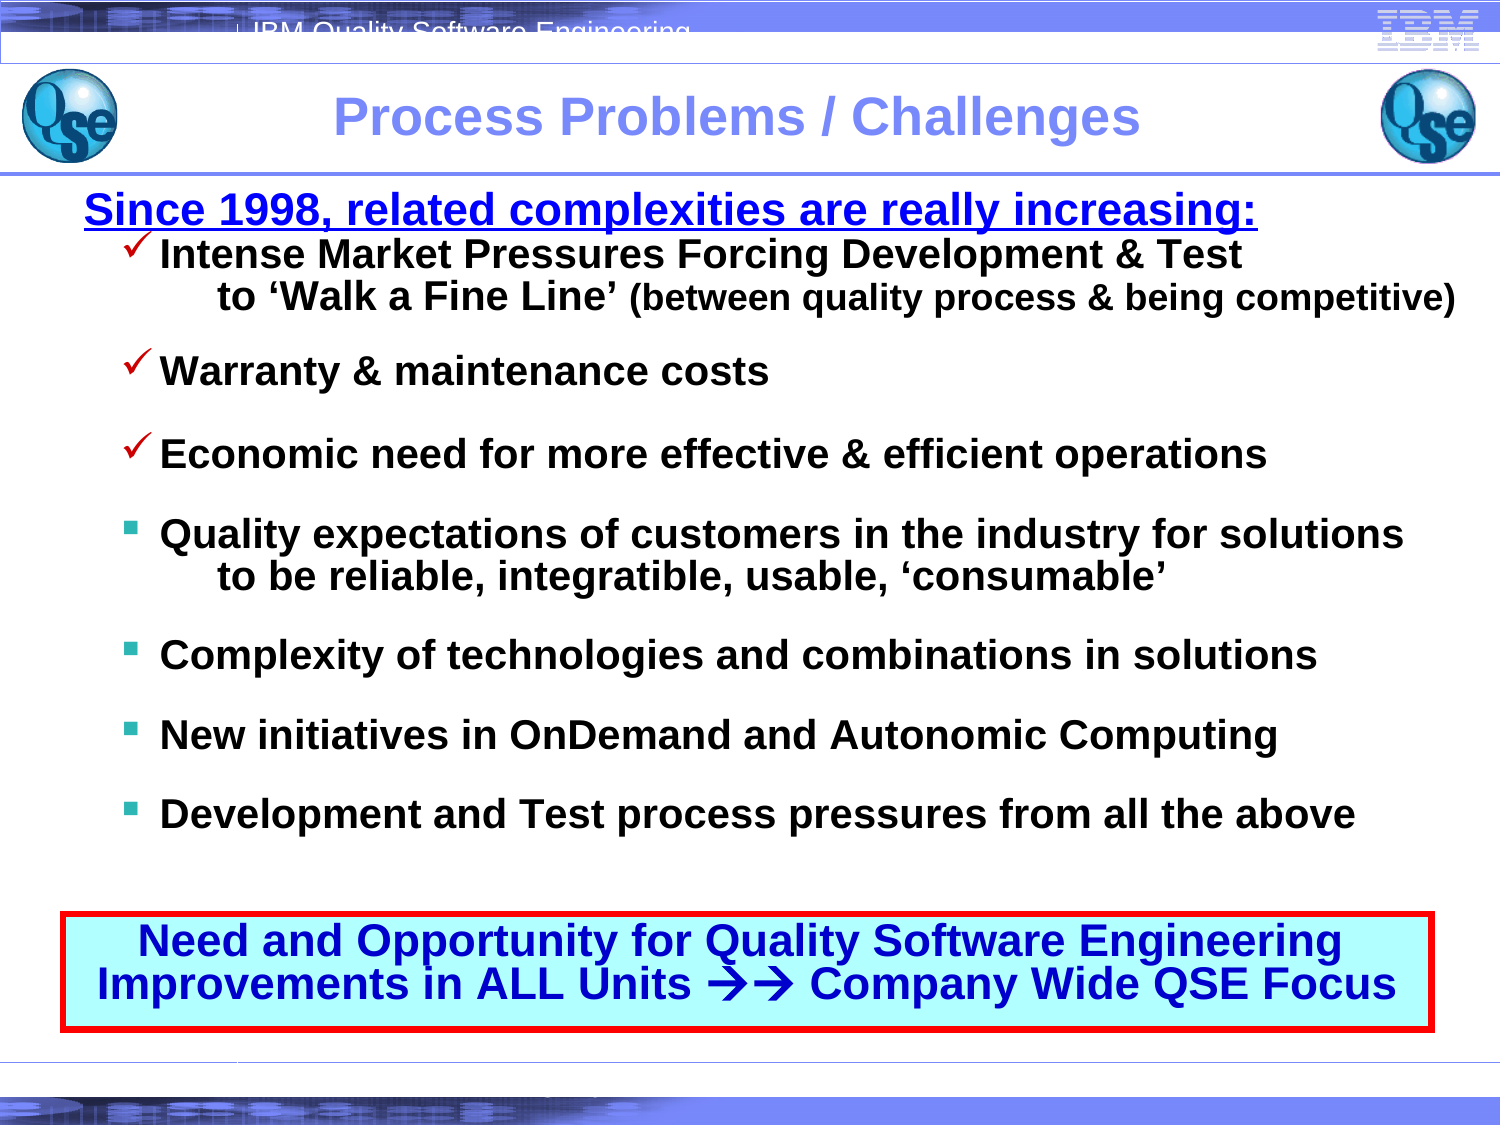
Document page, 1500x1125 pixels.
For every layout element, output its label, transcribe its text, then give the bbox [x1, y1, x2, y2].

text_box Need and Opportunity for Quality Software Engineering Improvements in ALL Units  Company Wide QSE Focus [62, 914, 1432, 1030]
picture [0, 1063, 1500, 1125]
title Process Problems / Challenges [123, 84, 1415, 162]
picture [1376, 64, 1482, 170]
picture [1, 1, 1500, 169]
list Since 1998, related complexities are really increasing: Intense Market Pressures Forcing Development & Test to ‘Walk a Fine Line’ (between quality process & being competitive) Warranty & maintenance costs Economic need for more effective & efficient operations Quality expectations of customers in the industry for solutions to be reliable, integratible, usable, ‘consumable’ Complexity of technologies and combinations in solutions New initiatives in OnDemand and Autonomic Computing Development and Test process pressures from all the above [68, 181, 1500, 947]
